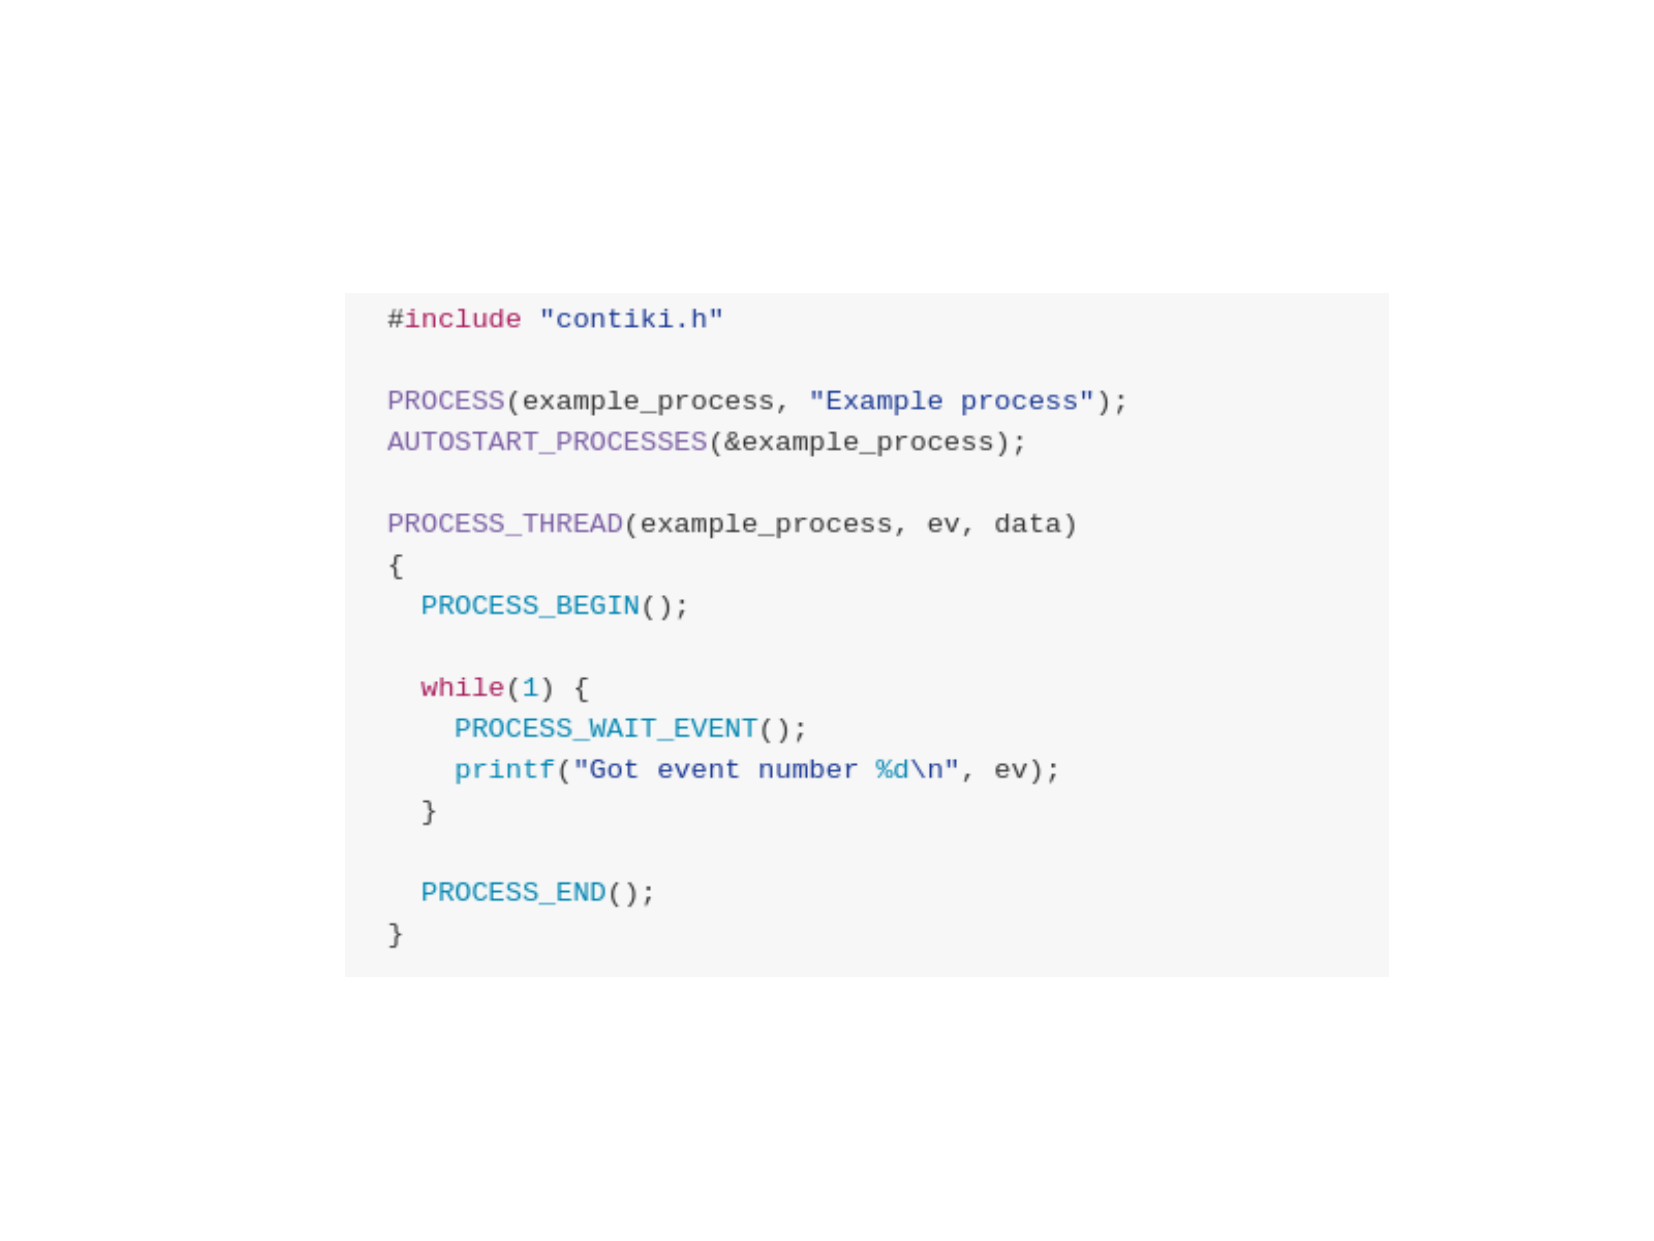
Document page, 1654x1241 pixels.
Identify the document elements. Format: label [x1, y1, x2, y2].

picture [345, 293, 1389, 977]
